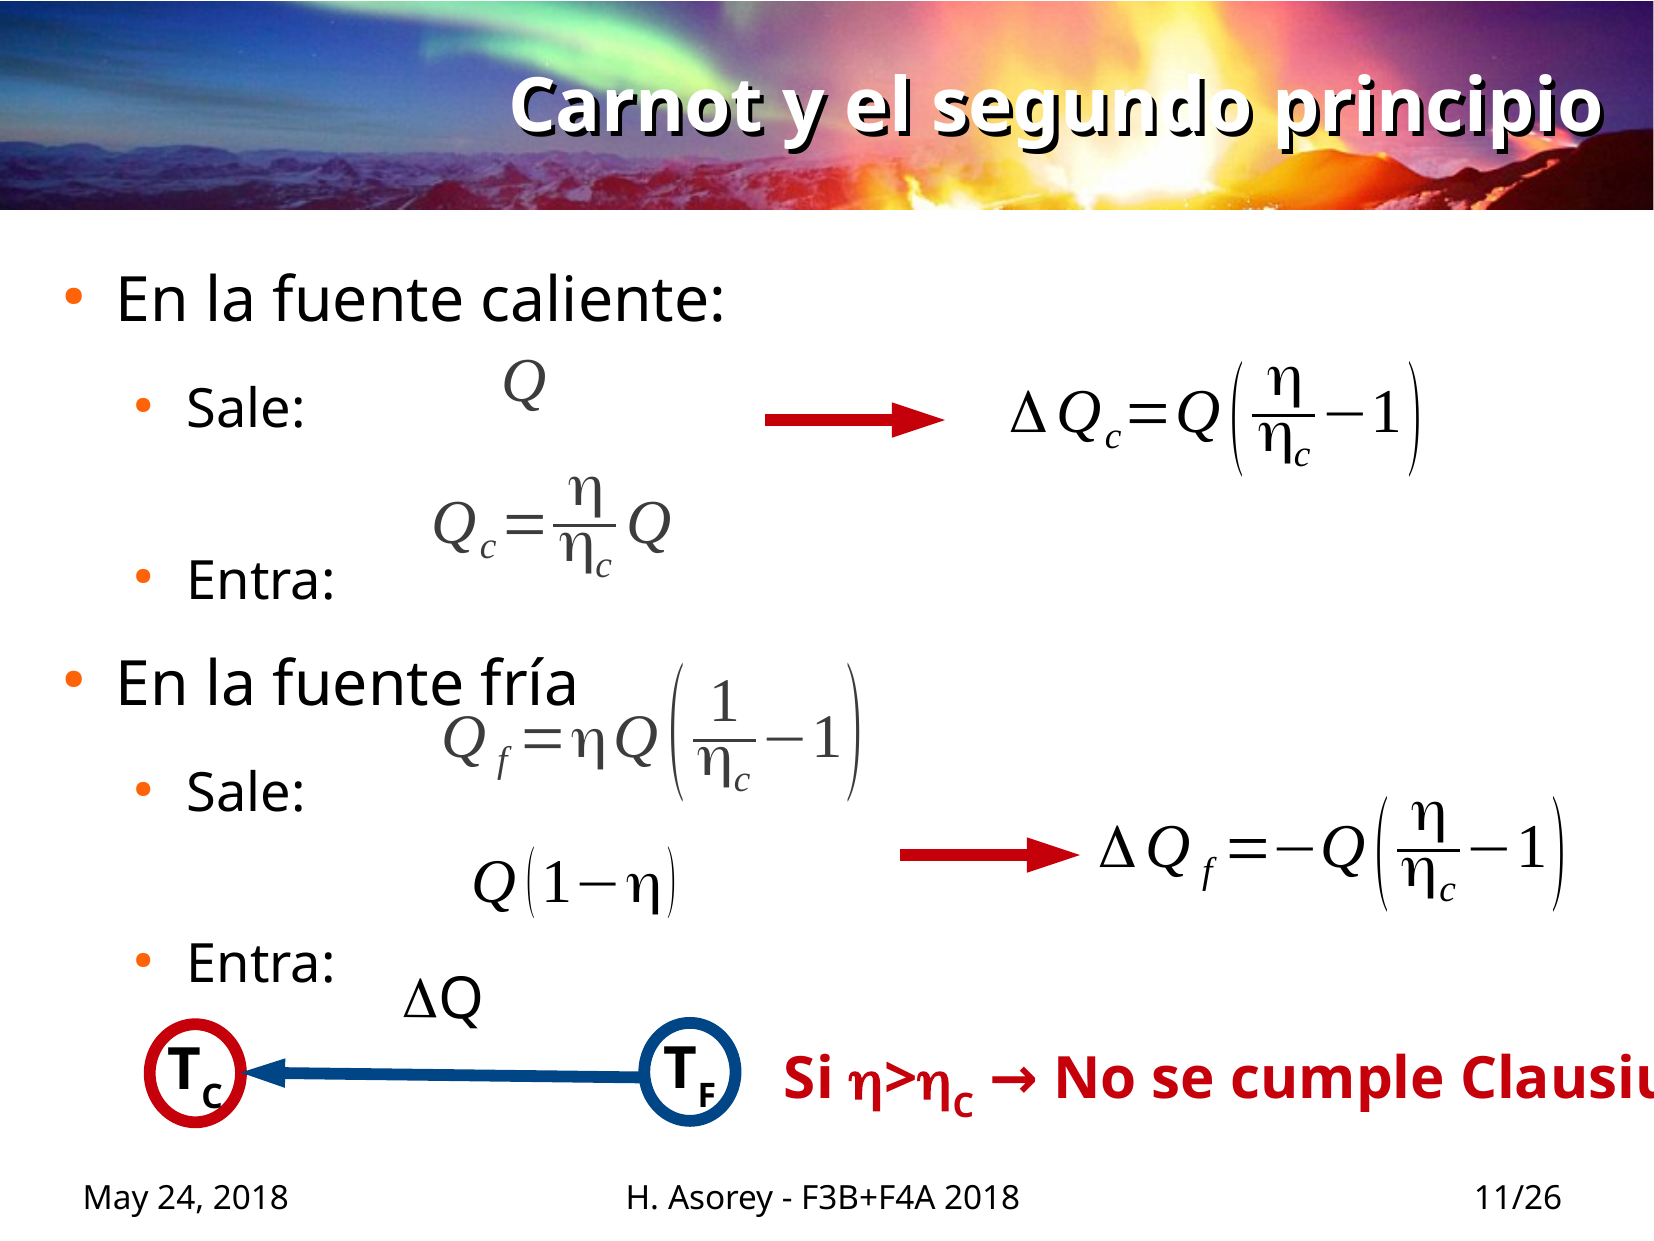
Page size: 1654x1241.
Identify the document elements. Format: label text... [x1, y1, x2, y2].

chart [465, 843, 684, 923]
chart [435, 660, 871, 806]
text_box TF [644, 1022, 736, 1121]
chart [1091, 792, 1574, 916]
list En la fuente caliente: Sale: Entra: En la fuente fría Sale: Entra: [45, 255, 1606, 1156]
chart [1001, 357, 1429, 481]
chart [494, 345, 556, 415]
picture [0, 1, 1654, 210]
chart [425, 474, 681, 586]
title Carnot y el segundo principio [45, 15, 1606, 191]
text_box TC [149, 1024, 241, 1123]
text_box Si h>hC → No se cumple Clausius [769, 1029, 1617, 1129]
